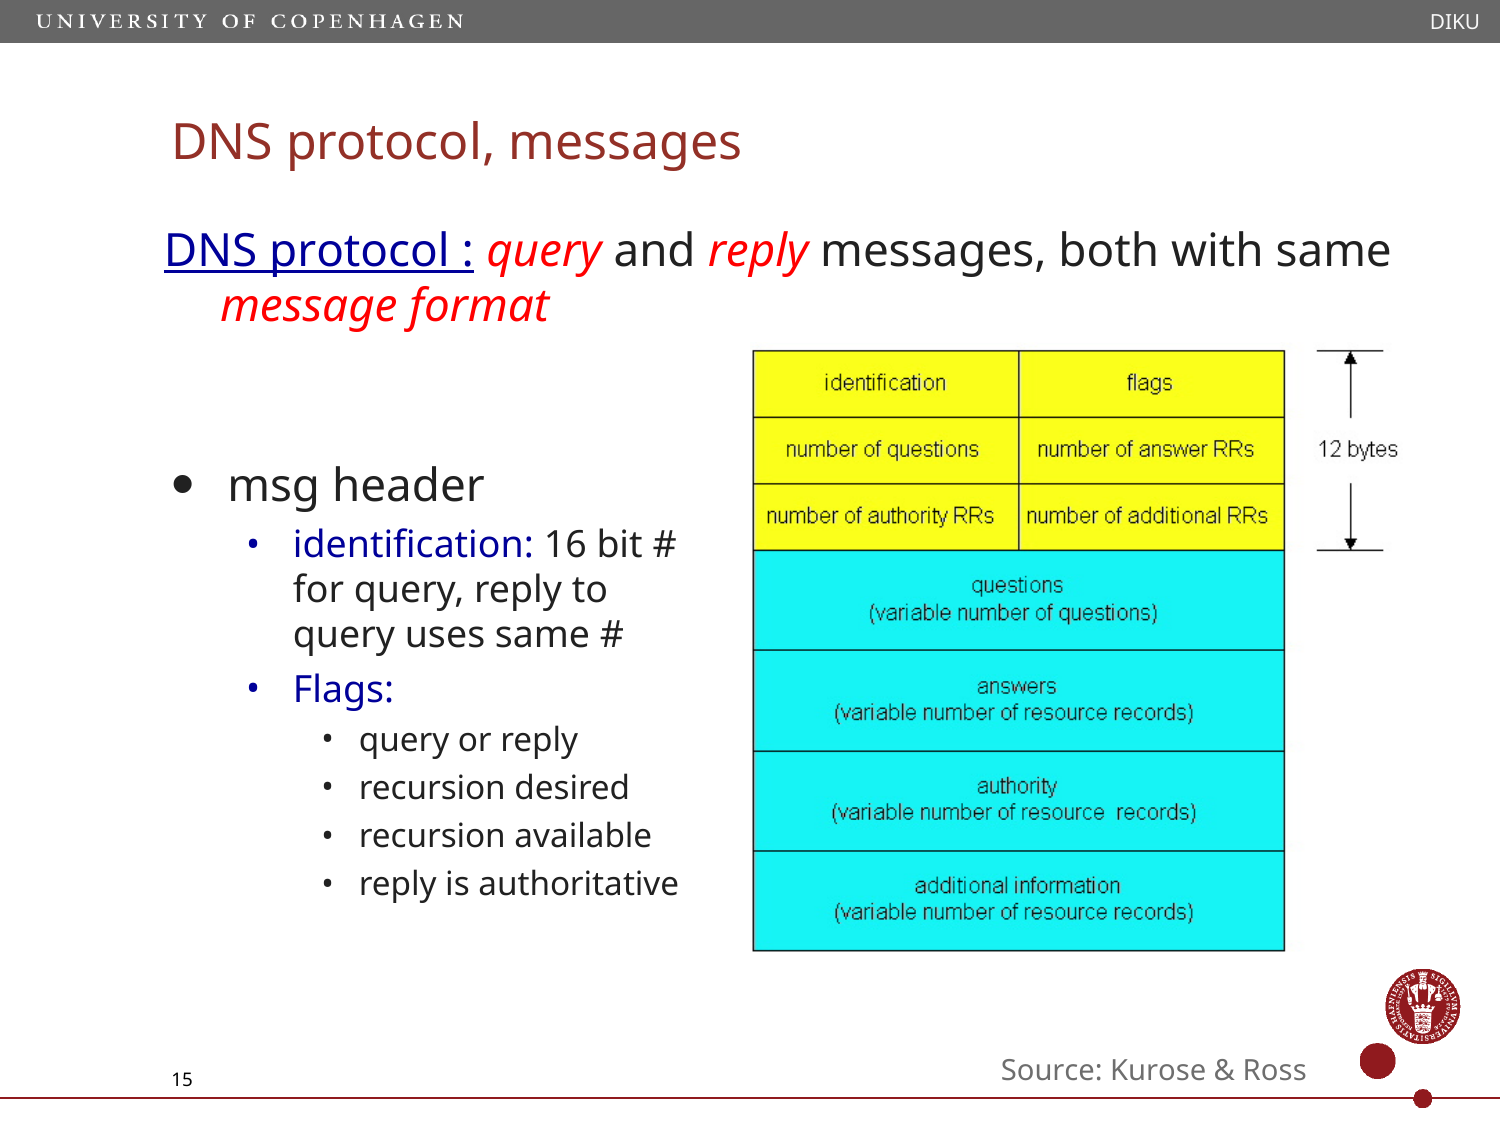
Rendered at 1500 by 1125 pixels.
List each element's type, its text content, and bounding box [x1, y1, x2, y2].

text_box DIKU [469, 0, 1495, 43]
title DNS protocol, messages [171, 75, 1329, 171]
list msg header identification: 16 bit # for query, reply to query uses same # Flags: query or reply recursion desired recursion available reply is authoritative [171, 456, 698, 961]
text_box Source: Kurose & Ross [986, 1043, 1376, 1094]
text_box DNS protocol : query and reply messages, both with same message format [164, 220, 1447, 305]
picture [0, 342, 1500, 1122]
text_box <number> [171, 1067, 522, 1092]
